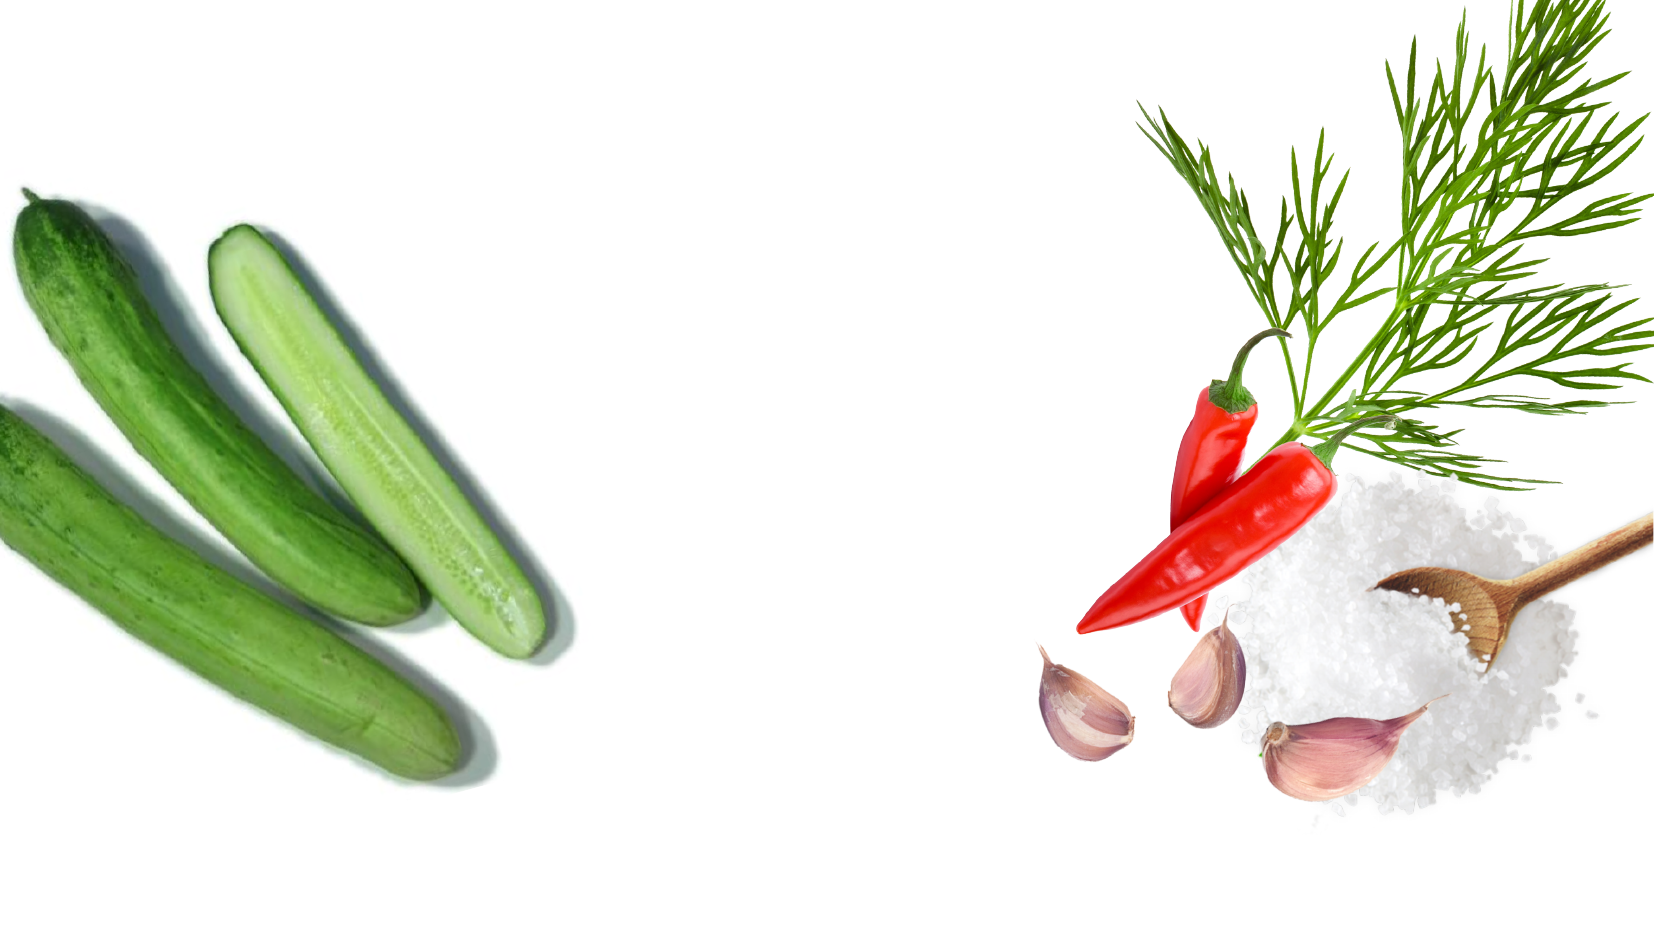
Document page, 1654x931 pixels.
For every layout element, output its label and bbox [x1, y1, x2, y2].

picture [0, 52, 629, 909]
picture [970, 0, 1654, 856]
